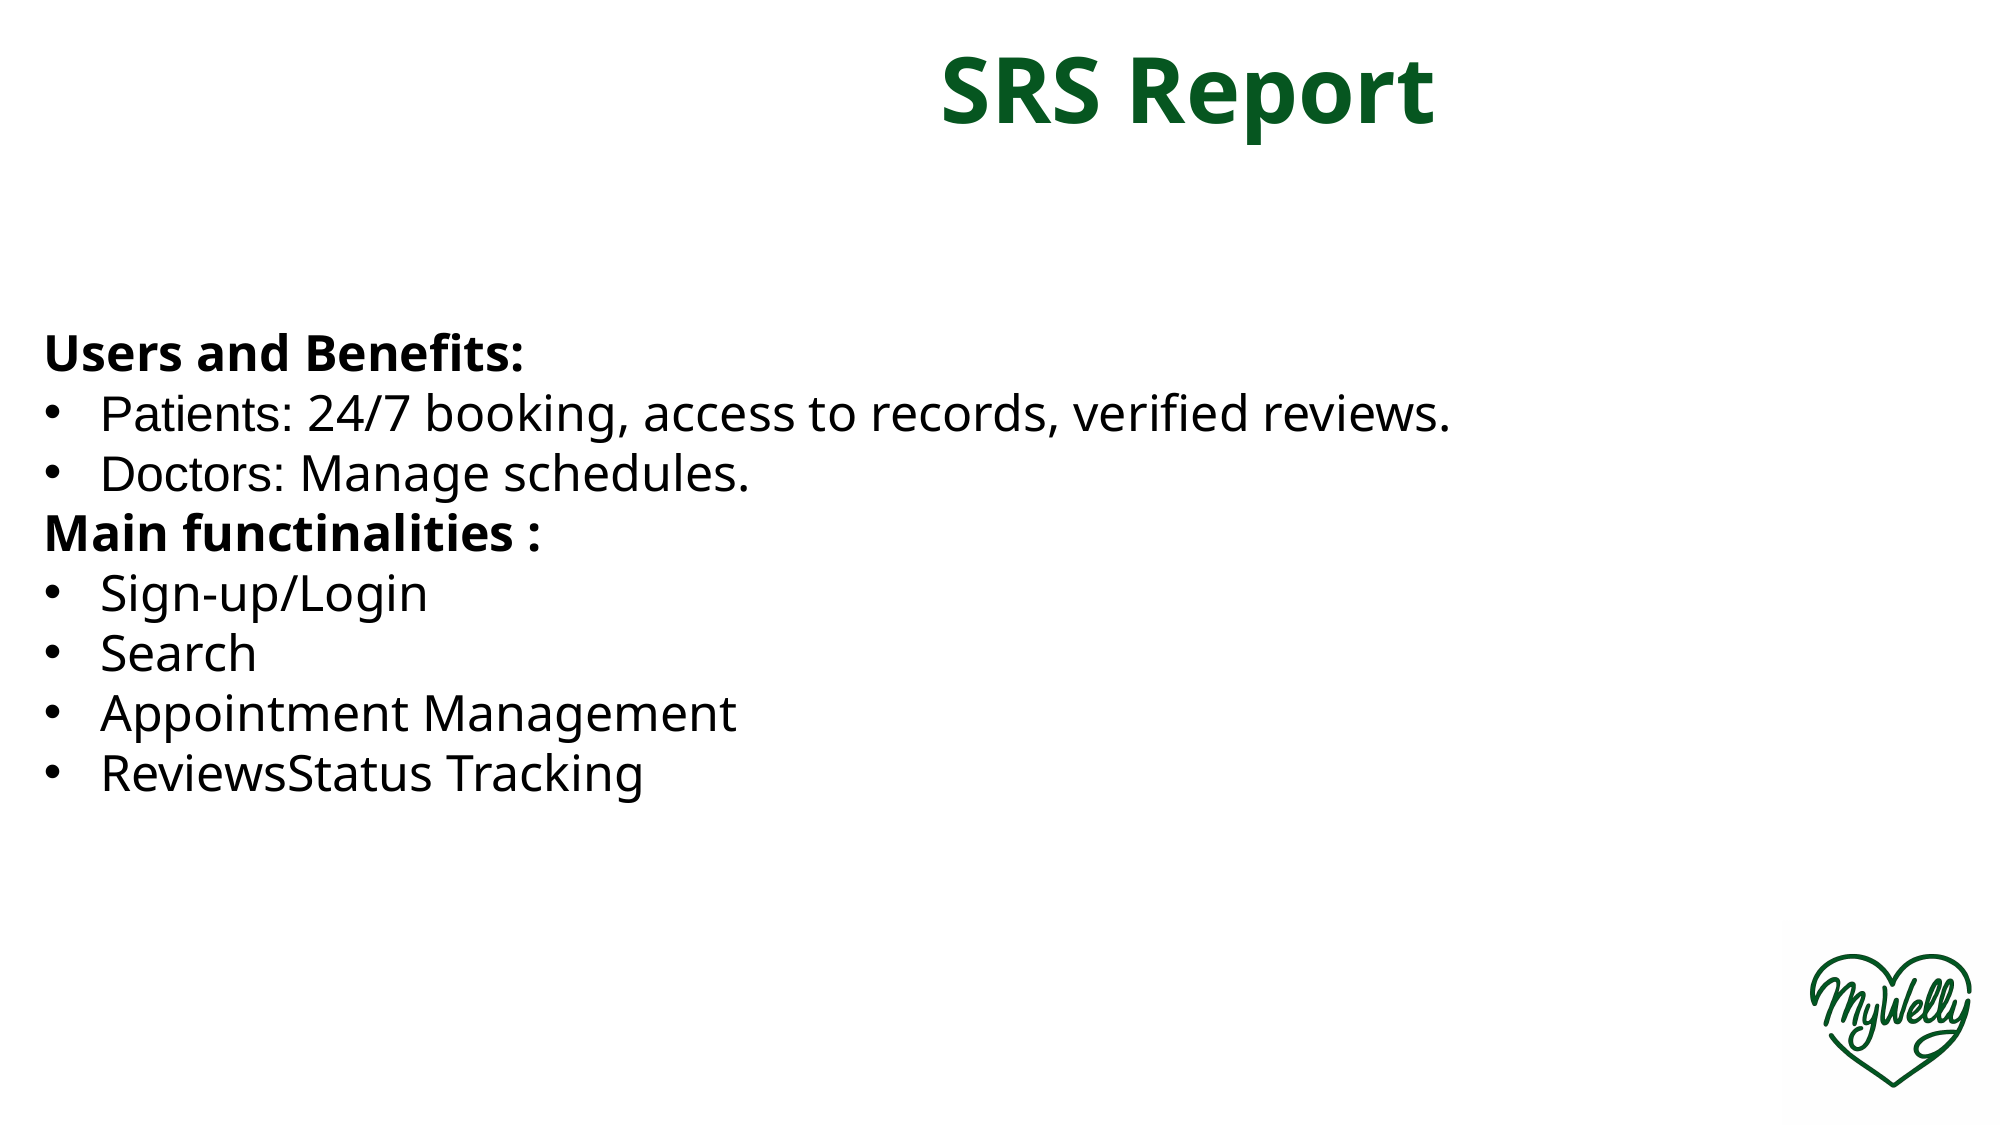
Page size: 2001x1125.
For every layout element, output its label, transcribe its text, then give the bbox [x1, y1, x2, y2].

picture [1782, 920, 2000, 1125]
text_box SRS Report Users and Benefits: Patients: 24/7 booking, access to records, verified reviews. Doctors: Manage schedules. Main functinalities : Sign-up/Login Search Appointment Management ReviewsStatus Tracking [28, 24, 1971, 1120]
